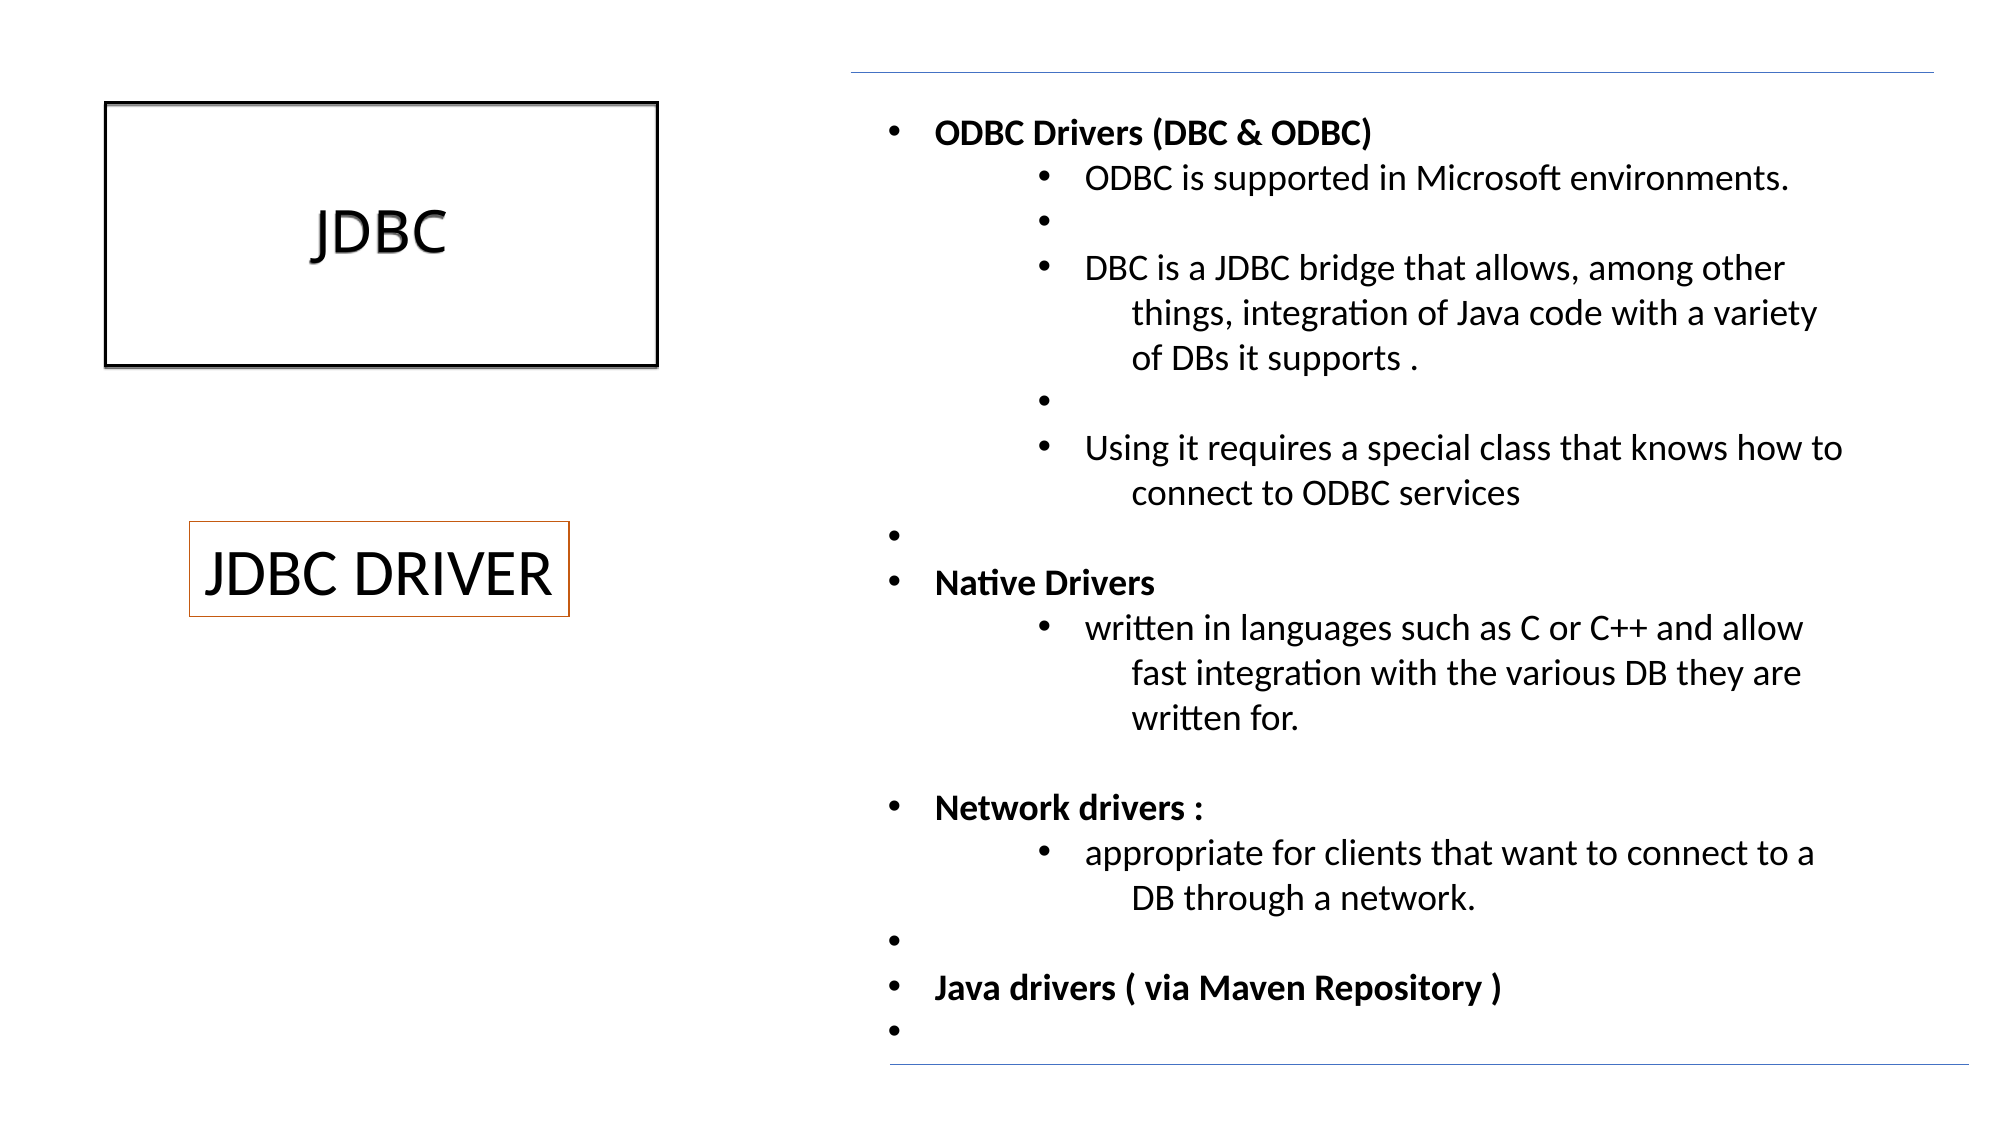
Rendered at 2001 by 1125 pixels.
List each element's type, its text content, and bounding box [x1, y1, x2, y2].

text_box JDBC DRIVER [190, 522, 569, 617]
text_box ODBC Drivers (DBC & ODBC) ODBC is supported in Microsoft environments. DBC is a JDBC bridge that allows, among other things, integration of Java code with a variety of DBs it supports . Using it requires a special class that knows how to connect to ODBC services Native Drivers written in languages such as C or C++ and allow fast integration with the various DB they are written for. Network drivers : appropriate for clients that want to connect to a DB through a network. Java drivers ( via Maven Repository ) [872, 100, 1873, 1025]
title JDBC [105, 102, 658, 366]
